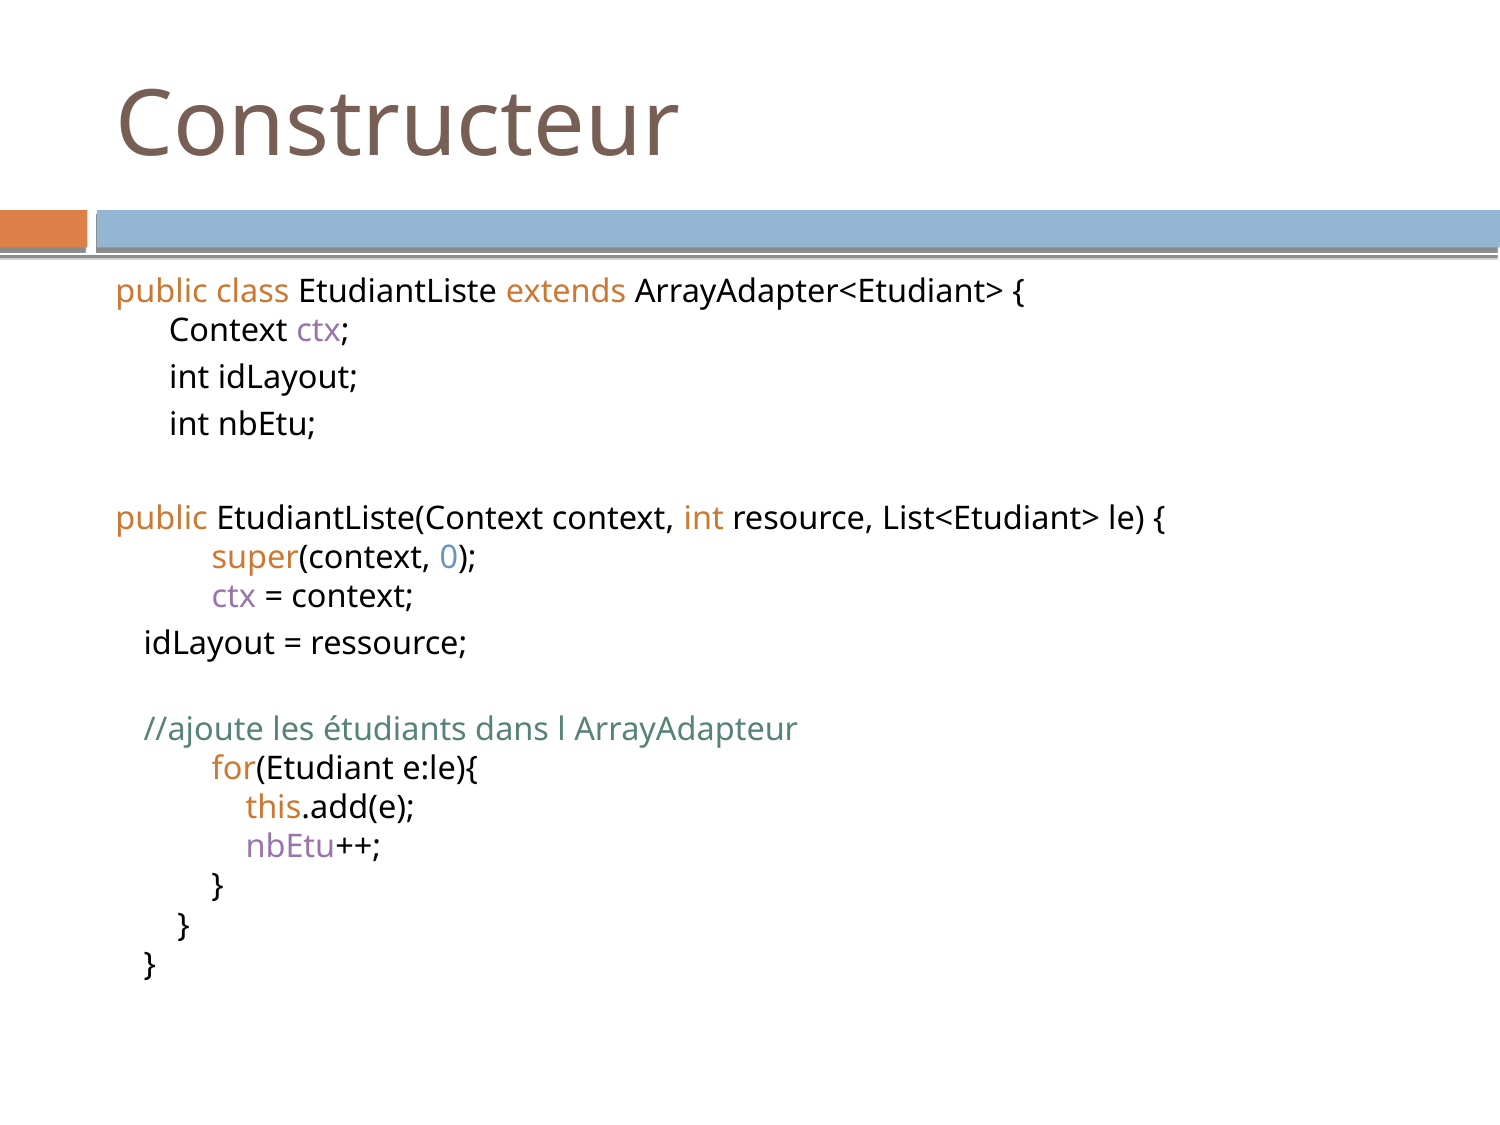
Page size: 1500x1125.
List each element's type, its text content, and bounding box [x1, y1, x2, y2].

title Constructeur [100, 37, 1438, 200]
list public class EtudiantListe extends ArrayAdapter<Etudiant> { Context ctx; int idLayout; int nbEtu; public EtudiantListe(Context context, int resource, List<Etudiant> le) { super(context, 0); ctx = context; idLayout = ressource; //ajoute les étudiants dans l ArrayAdapteur for(Etudiant e:le){ this.add(e); nbEtu++; } } } [100, 262, 1438, 1000]
